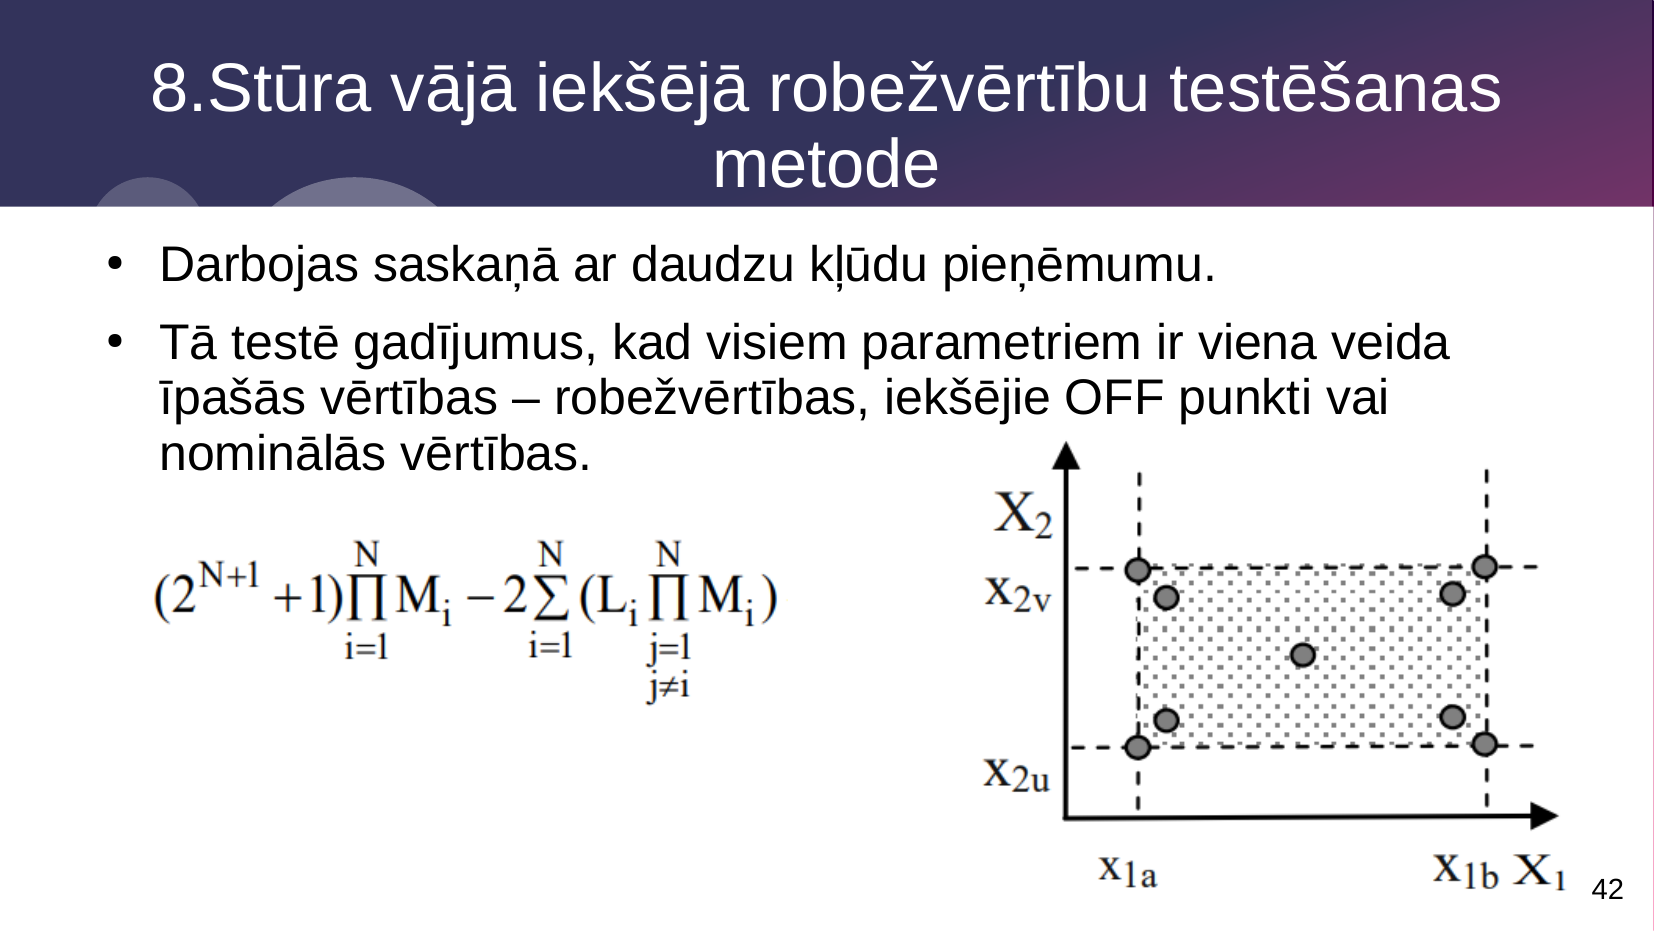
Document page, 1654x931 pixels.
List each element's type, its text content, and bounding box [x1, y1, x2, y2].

title 8.Stūra vājā iekšējā robežvērtību testēšanas metode [88, 44, 1565, 207]
picture [967, 426, 1576, 901]
list Darbojas saskaņā ar daudzu kļūdu pieņēmumu. Tā testē gadījumus, kad visiem parametriem ir viena veida īpašās vērtības – robežvērtības, iekšējie OFF punkti vai nominālās vērtības. [88, 236, 1565, 827]
picture [125, 512, 788, 751]
